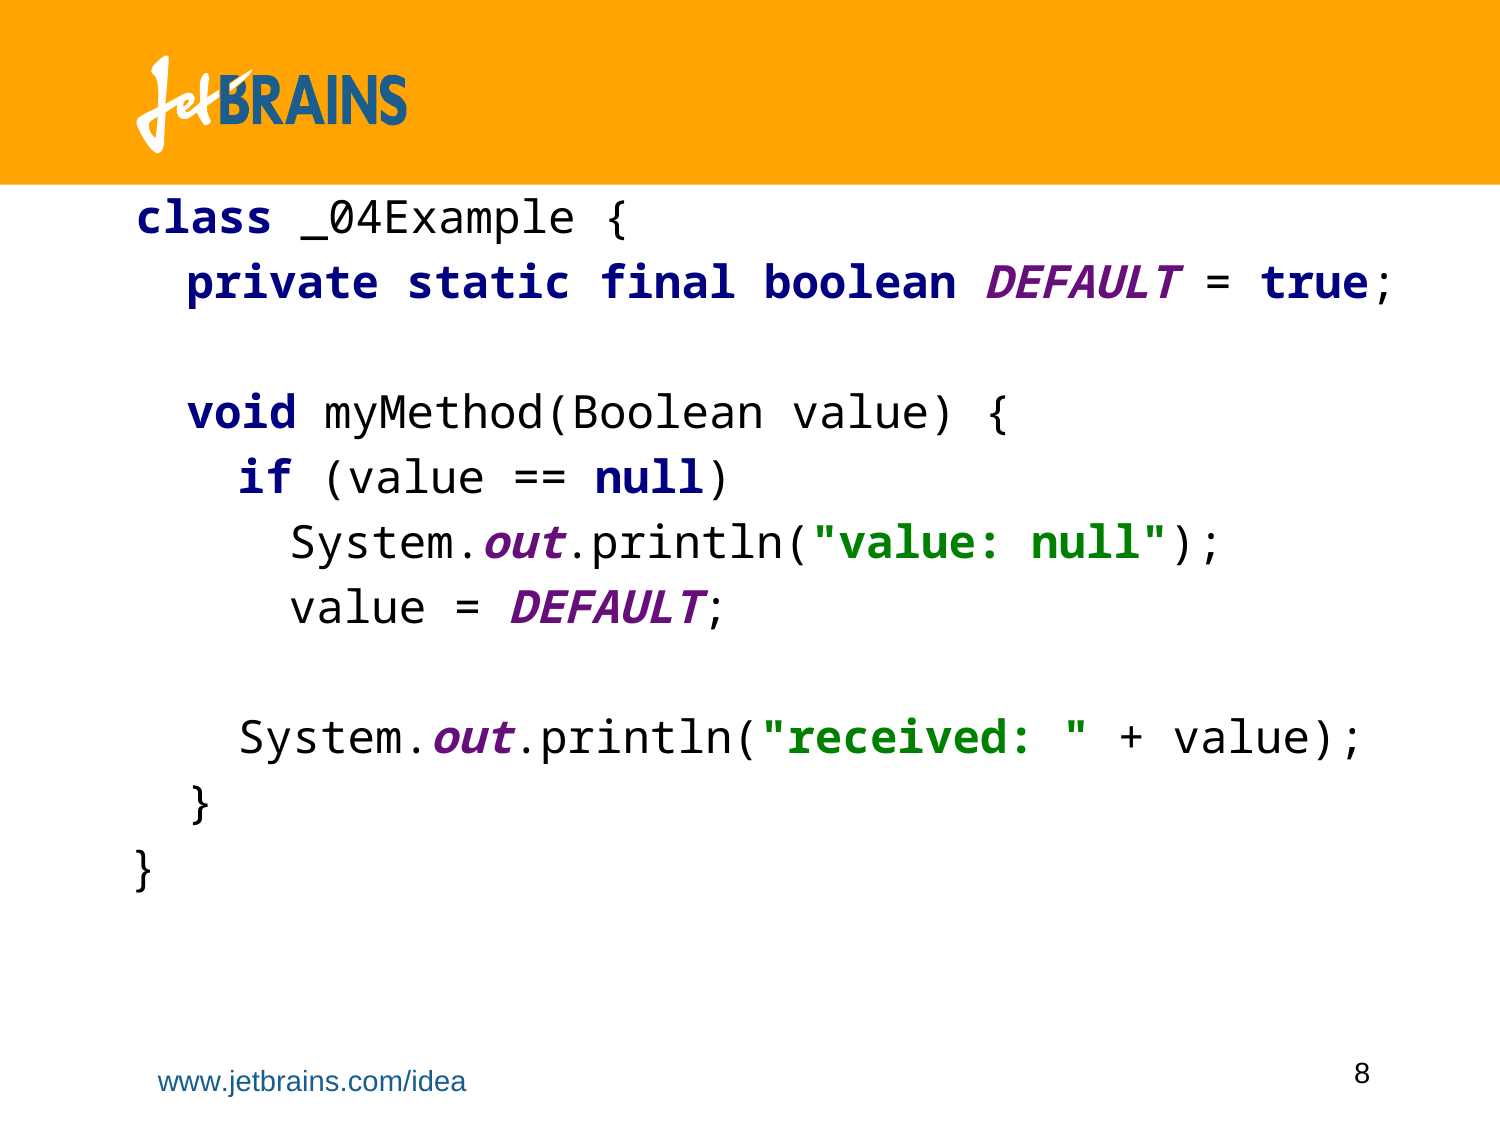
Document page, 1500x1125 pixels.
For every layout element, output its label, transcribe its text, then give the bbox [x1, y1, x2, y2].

subtitle class _04Example { private static final boolean DEFAULT = true; void myMethod(Boolean value) { if (value == null) System.out.println("value: null"); value = DEFAULT; System.out.println("received: " + value); } } [135, 194, 1463, 1069]
